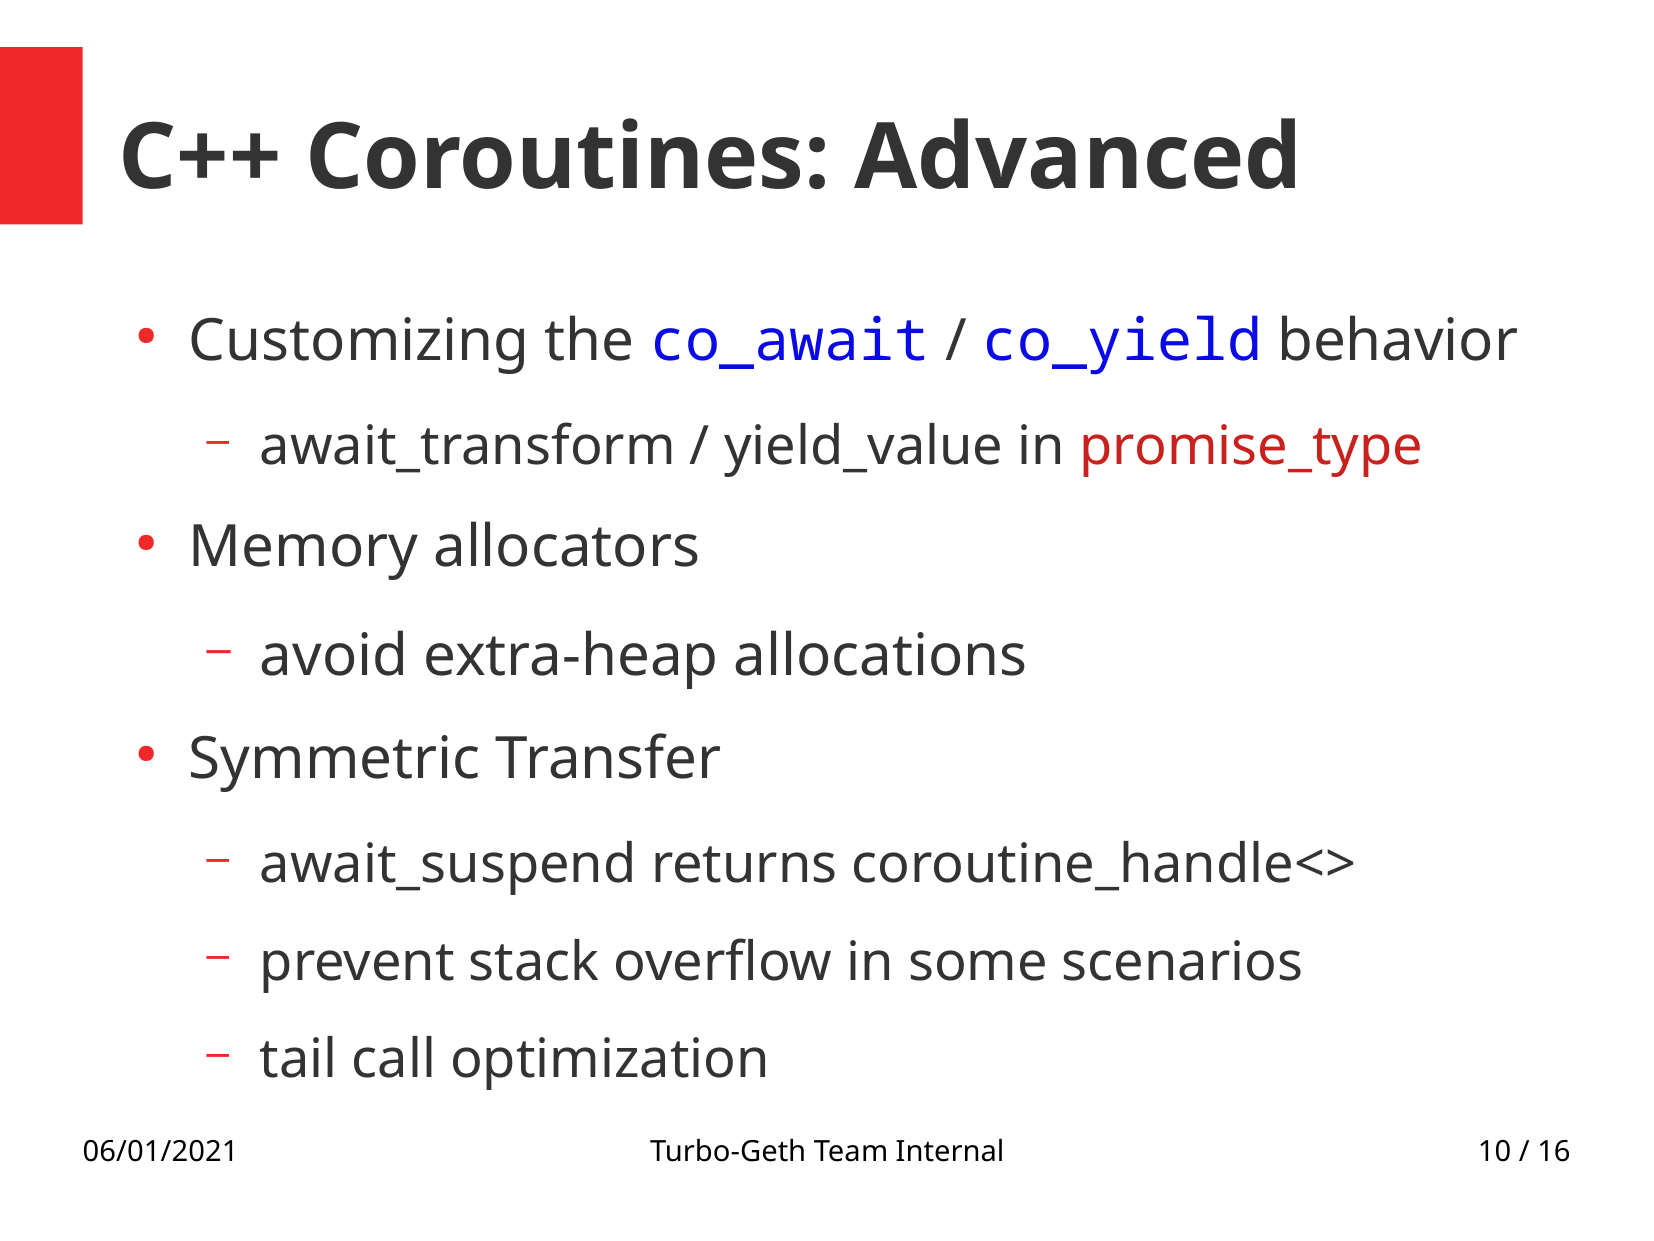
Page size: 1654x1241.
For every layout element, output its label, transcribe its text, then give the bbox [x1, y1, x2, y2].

list Customizing the co_await / co_yield behavior await_transform / yield_value in promise_type Memory allocators avoid extra-heap allocations Symmetric Transfer await_suspend returns coroutine_handle<> prevent stack overflow in some scenarios tail call optimization [118, 298, 1536, 1018]
title C++ Coroutines: Advanced [118, 49, 1571, 257]
